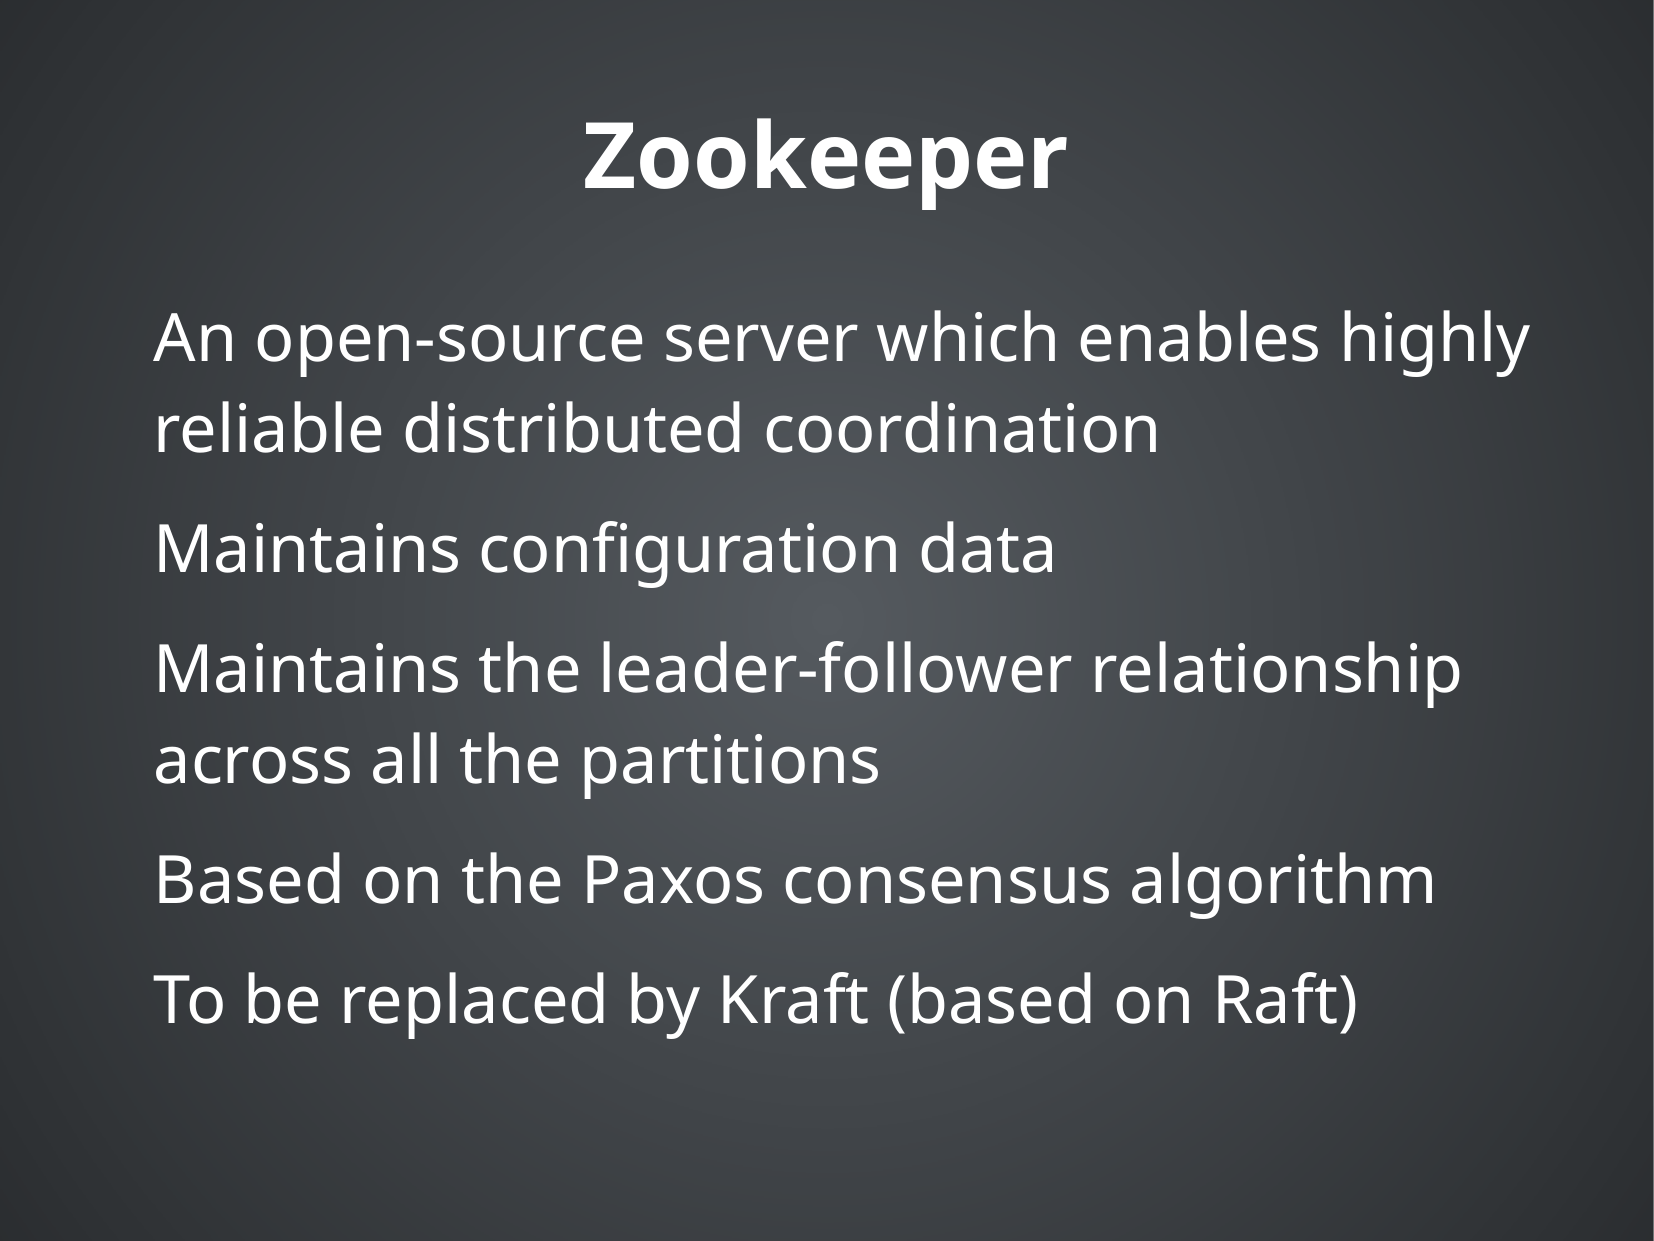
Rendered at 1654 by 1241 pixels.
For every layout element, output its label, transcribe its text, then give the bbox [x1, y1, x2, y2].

picture [0, 0, 1654, 1241]
title Zookeeper [82, 49, 1571, 257]
list An open-source server which enables highly reliable distributed coordination Maintains configuration data Maintains the leader-follower relationship across all the partitions Based on the Paxos consensus algorithm To be replaced by Kraft (based on Raft) [82, 290, 1571, 1109]
